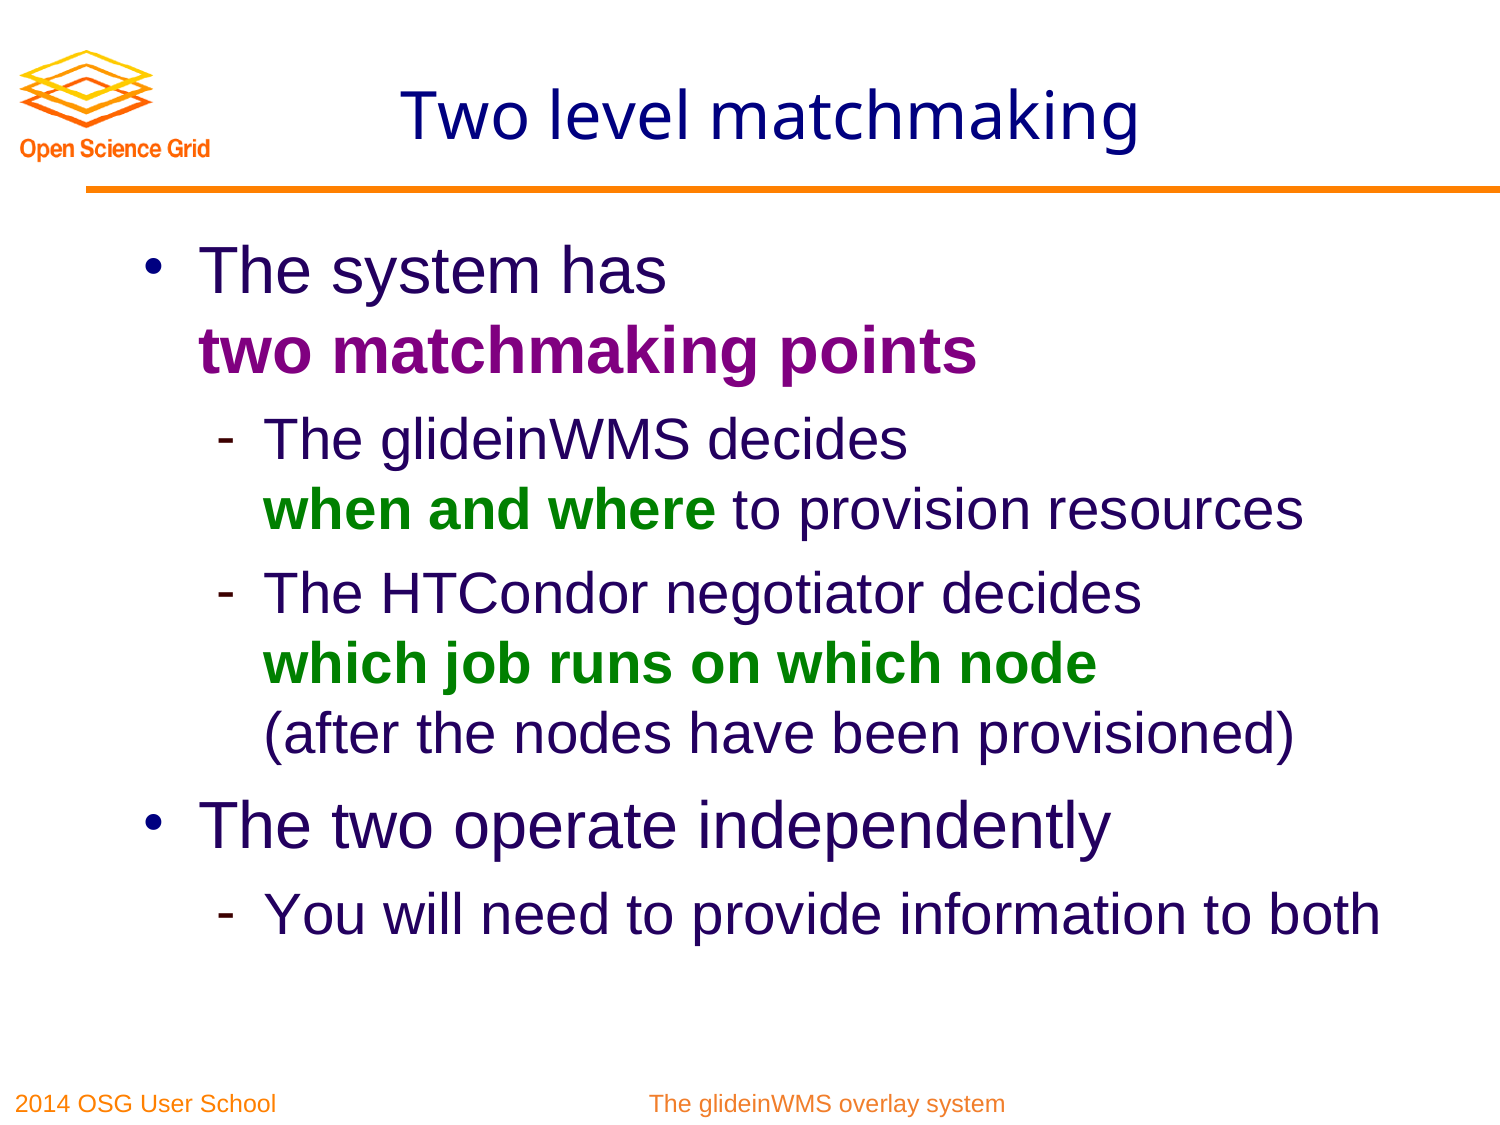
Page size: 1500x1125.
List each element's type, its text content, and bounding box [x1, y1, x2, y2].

picture [0, 27, 201, 179]
list The system has two matchmaking points The glideinWMS decides when and where to provision resources The HTCondor negotiator decides which job runs on which node (after the nodes have been provisioned) The two operate independently You will need to provide information to both [127, 218, 1438, 1051]
title Two level matchmaking [201, 18, 1342, 207]
